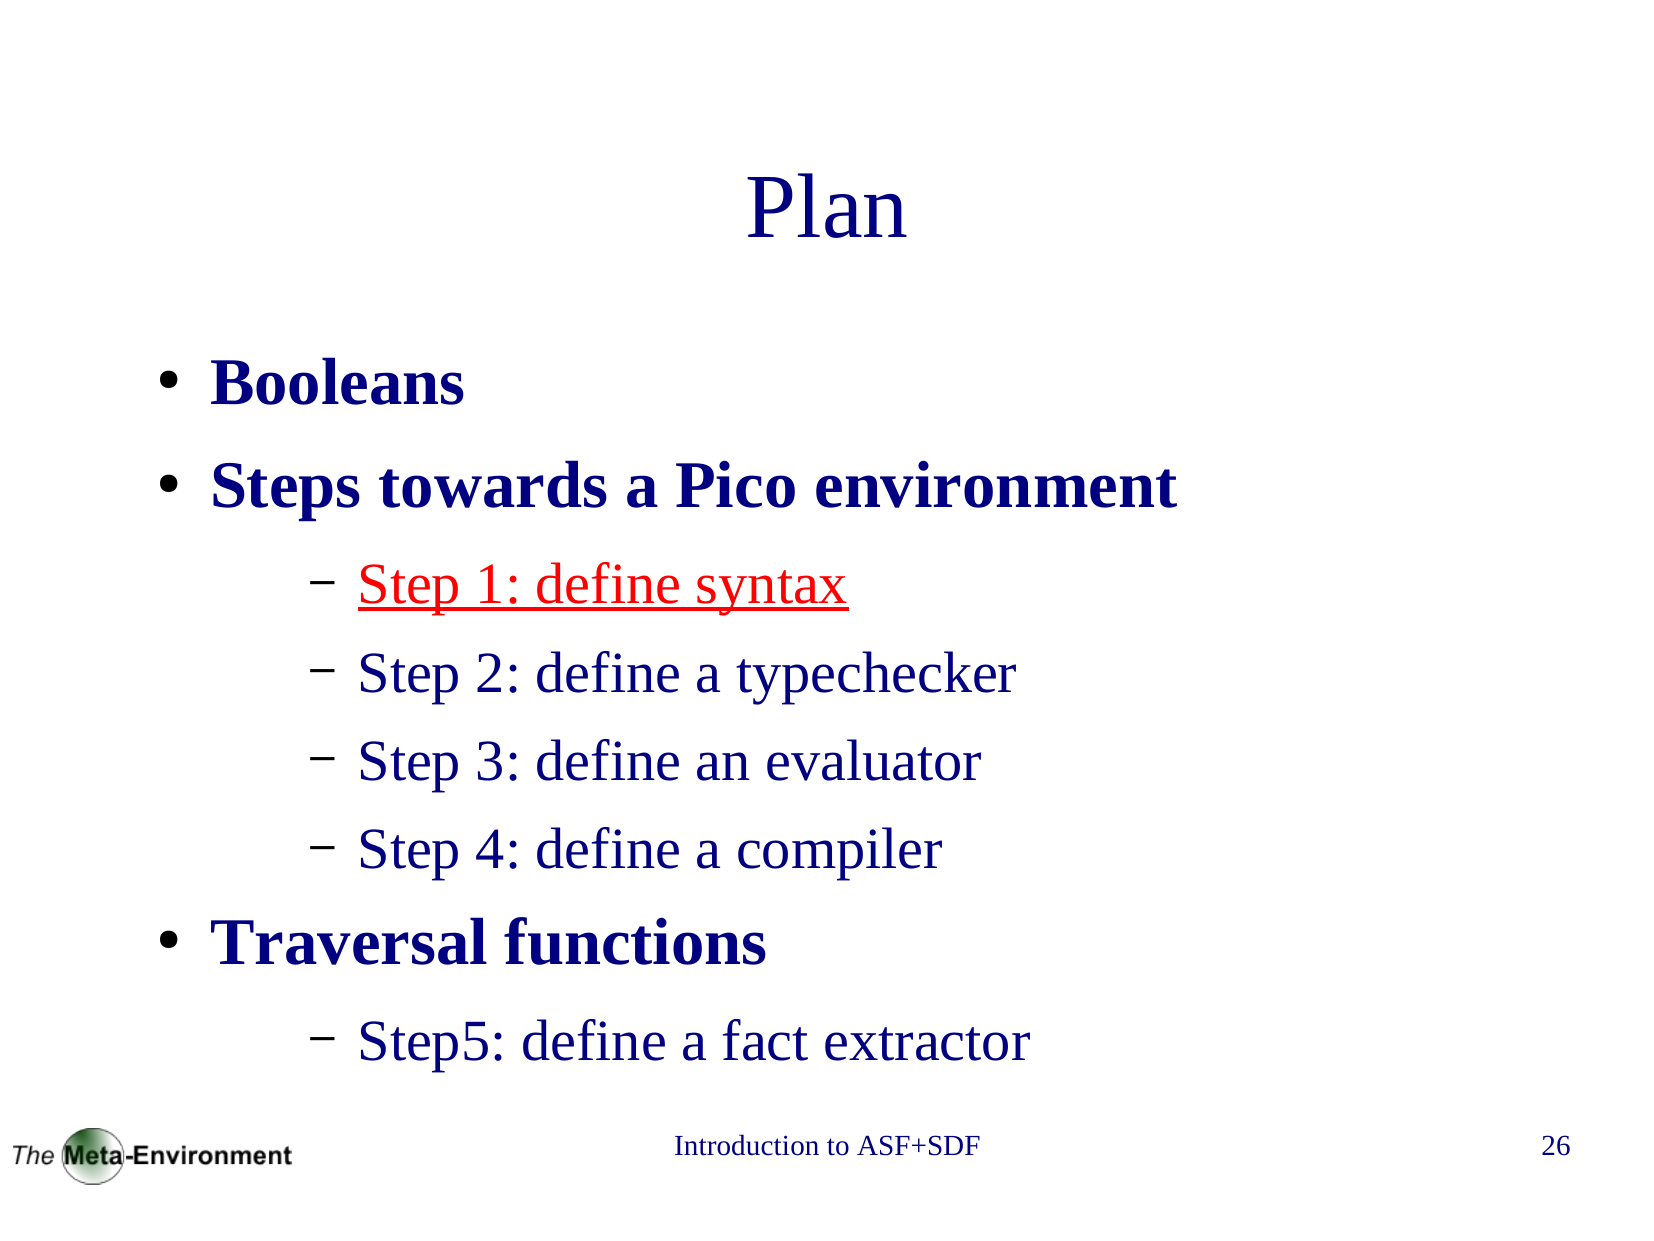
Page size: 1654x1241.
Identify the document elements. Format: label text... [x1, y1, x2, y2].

list Booleans Steps towards a Pico environment Step 1: define syntax Step 2: define a typechecker Step 3: define an evaluator Step 4: define a compiler Traversal functions Step5: define a fact extractor [121, 344, 1534, 1127]
picture [13, 1128, 292, 1185]
title Plan [121, 102, 1534, 311]
